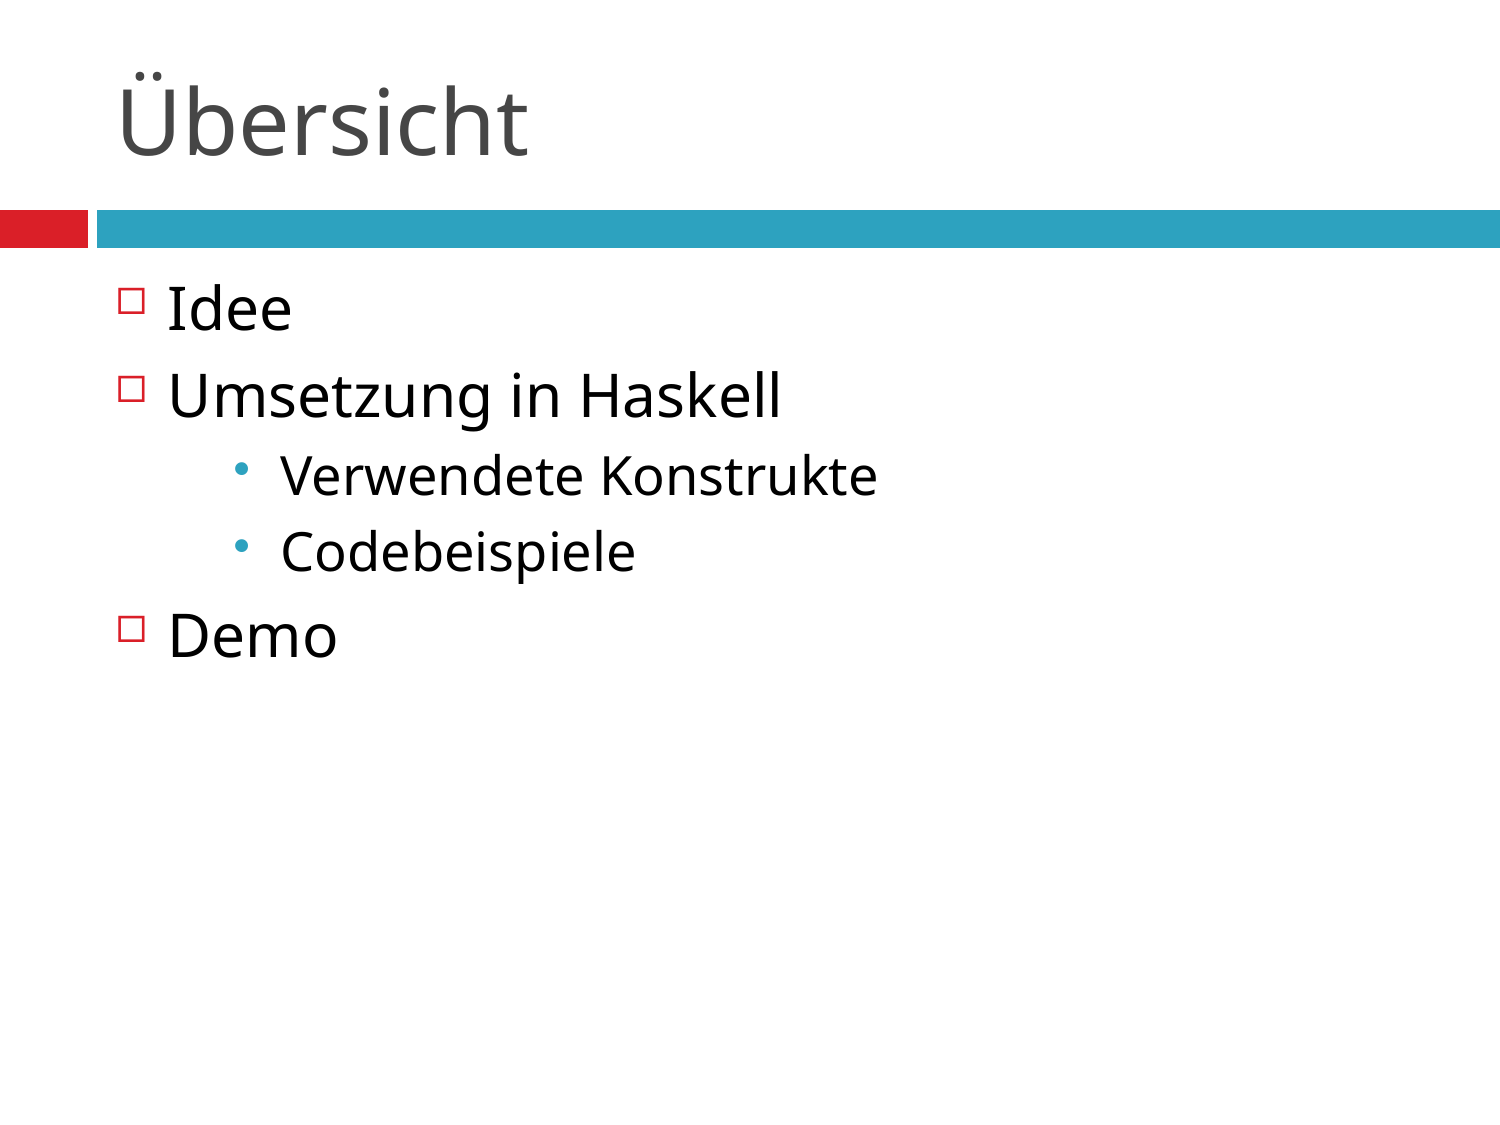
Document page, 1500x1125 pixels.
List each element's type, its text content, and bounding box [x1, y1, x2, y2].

list Idee Umsetzung in Haskell Verwendete Konstrukte Codebeispiele Demo [100, 262, 1438, 1000]
title Übersicht [100, 37, 1438, 201]
